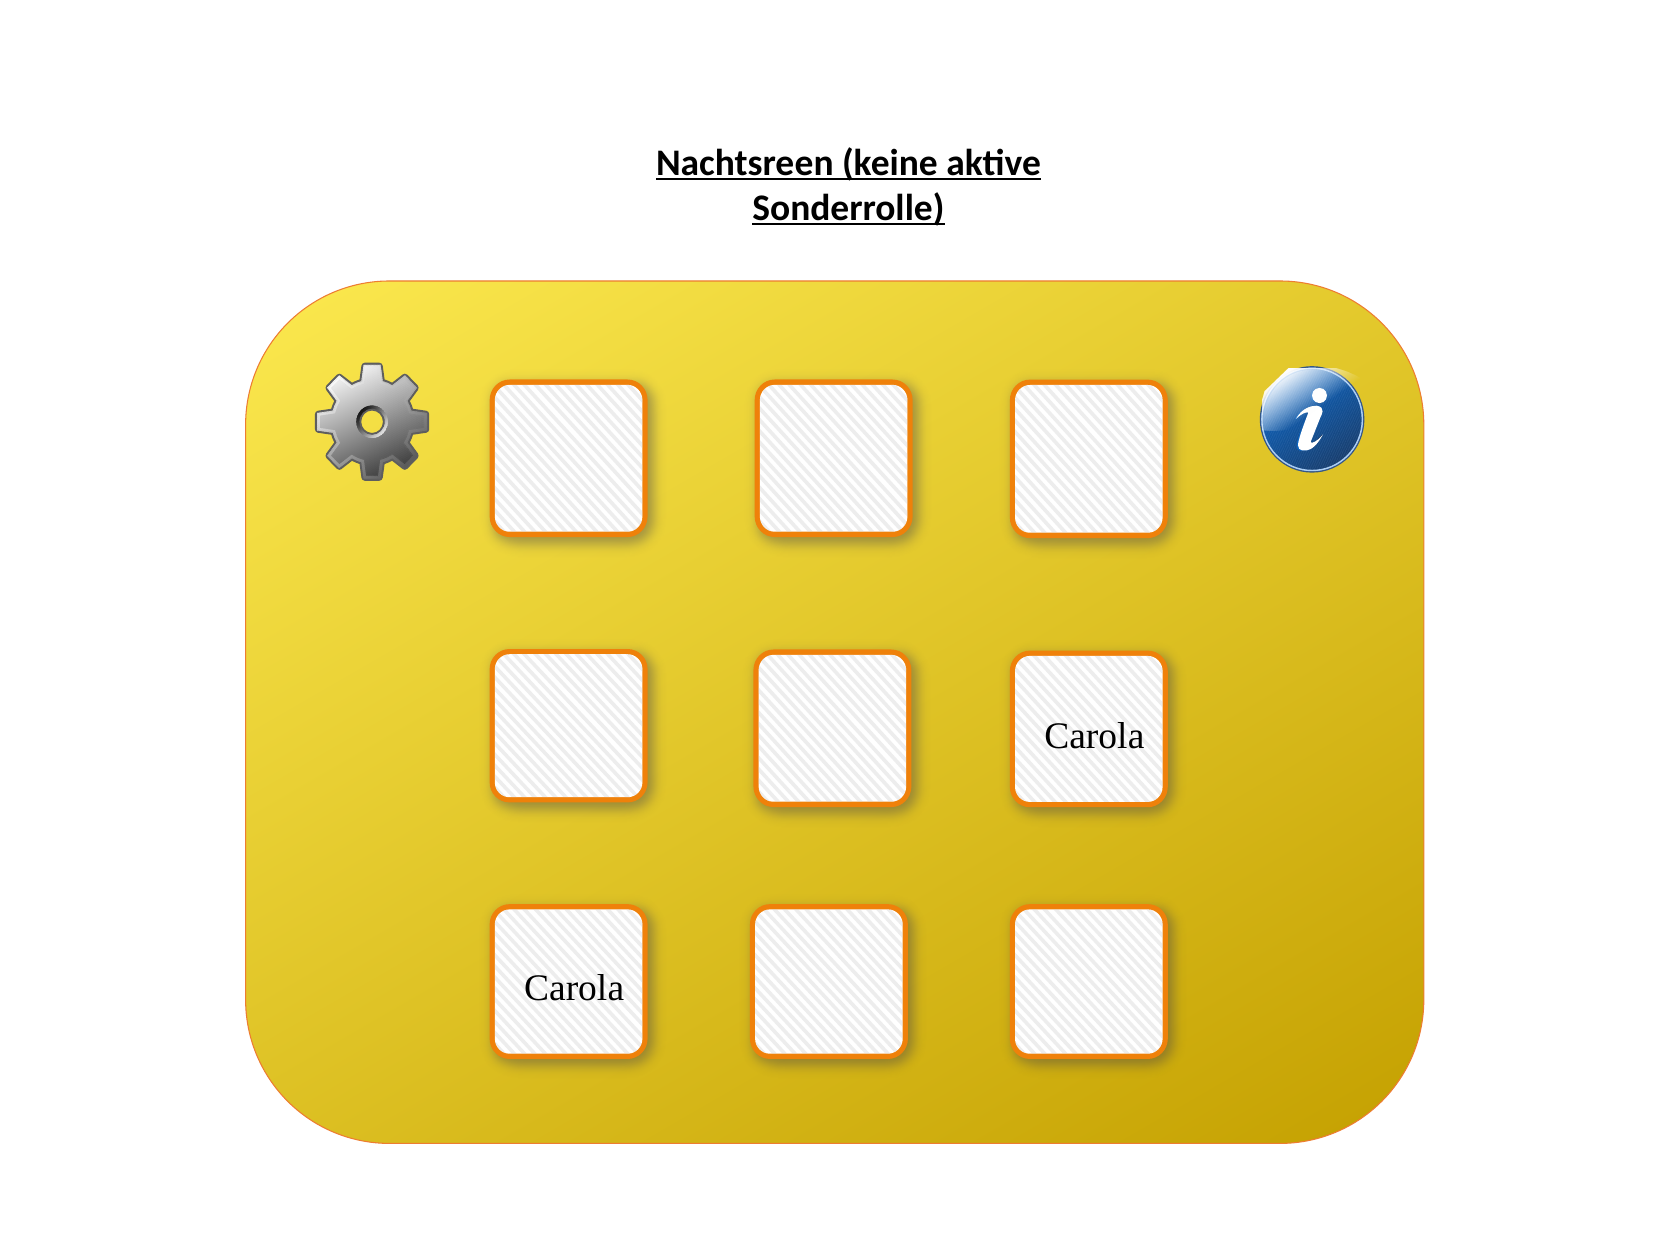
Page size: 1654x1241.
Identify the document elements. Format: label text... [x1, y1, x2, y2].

picture [471, 360, 678, 571]
picture [471, 885, 678, 1092]
picture [731, 885, 938, 1092]
picture [736, 360, 943, 571]
picture [991, 631, 1198, 841]
text_box [245, 280, 1424, 1144]
picture [991, 360, 1198, 572]
picture [1240, 345, 1388, 496]
picture [471, 630, 678, 835]
picture [297, 342, 445, 496]
text_box Nachtsreen (keine aktive Sonderrolle) [630, 130, 1068, 236]
picture [991, 885, 1198, 1092]
picture [735, 630, 942, 841]
